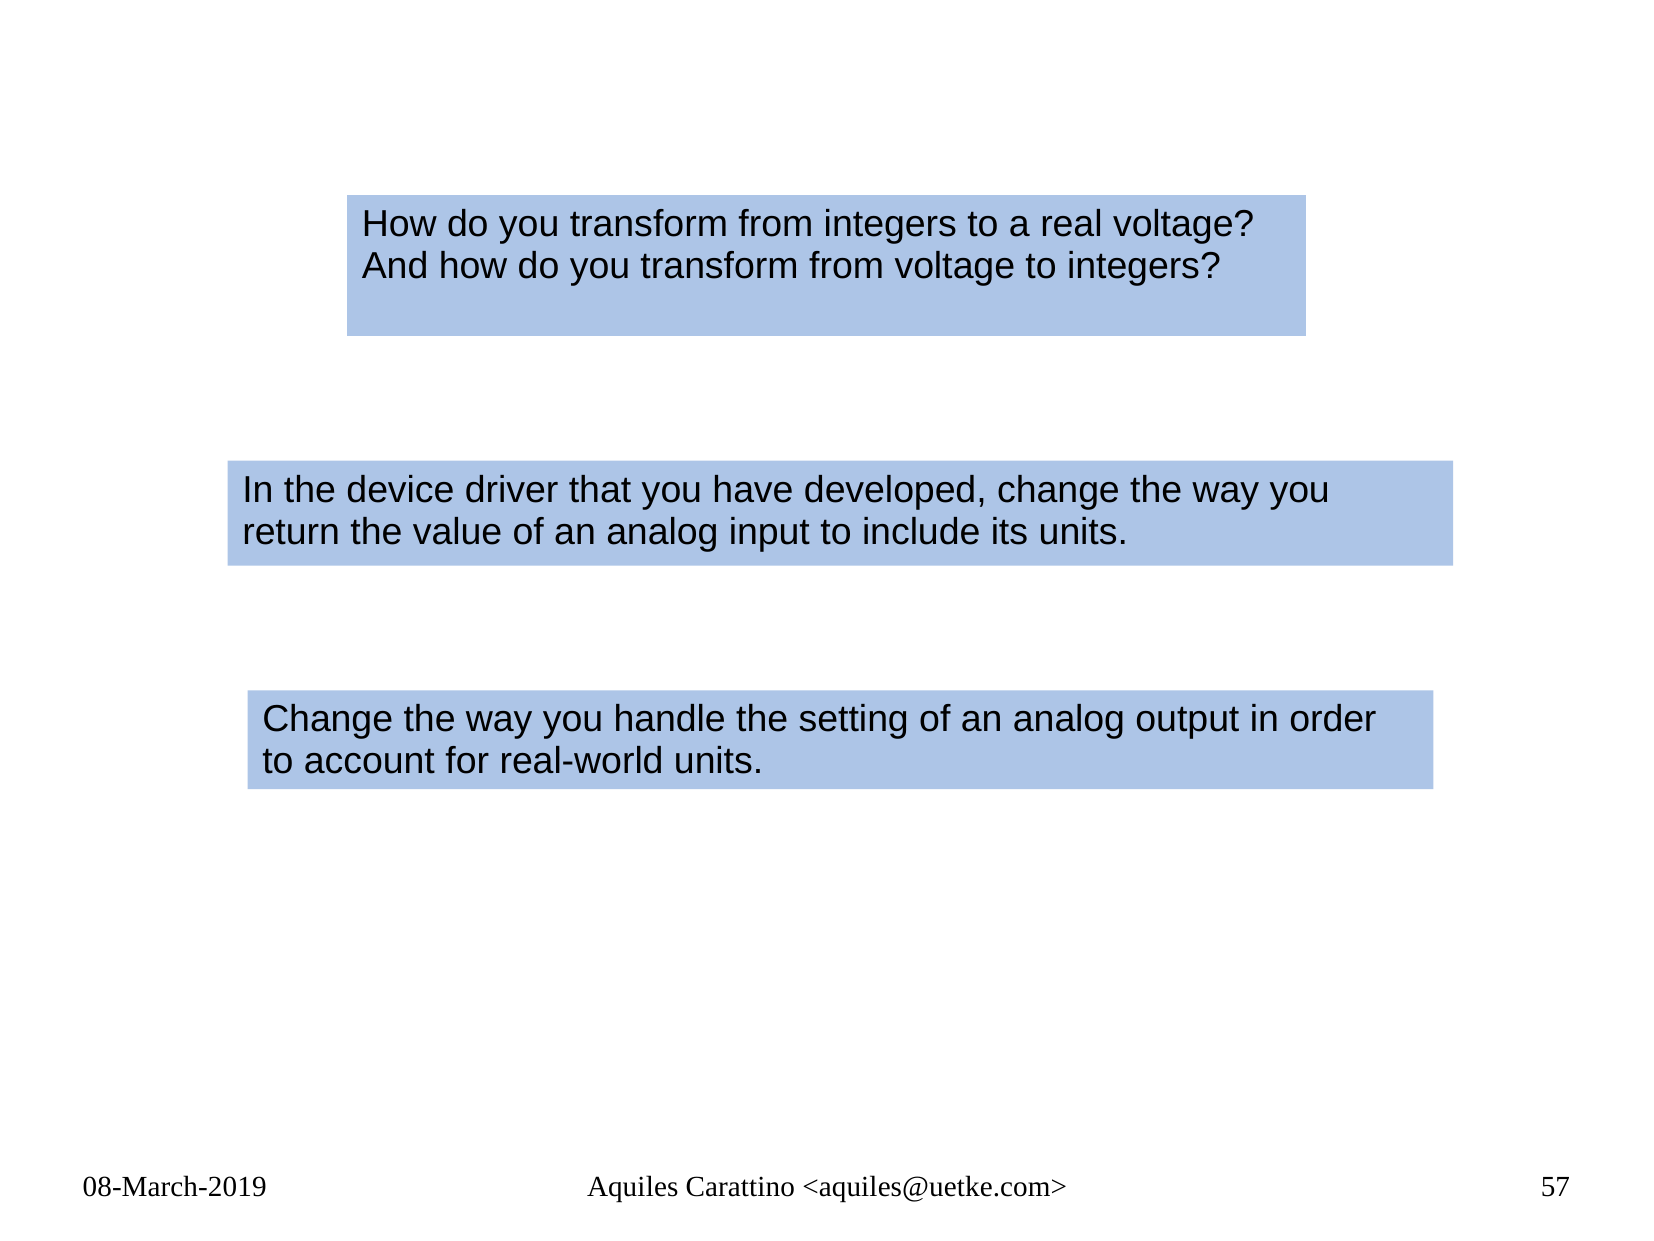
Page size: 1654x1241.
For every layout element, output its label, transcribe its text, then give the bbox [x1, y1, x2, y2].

text_box Change the way you handle the setting of an analog output in order to account for real-world units. [247, 690, 1434, 790]
text_box How do you transform from integers to a real voltage? And how do you transform from voltage to integers? [347, 195, 1306, 336]
text_box In the device driver that you have developed, change the way you return the value of an analog input to include its units. [227, 460, 1454, 566]
